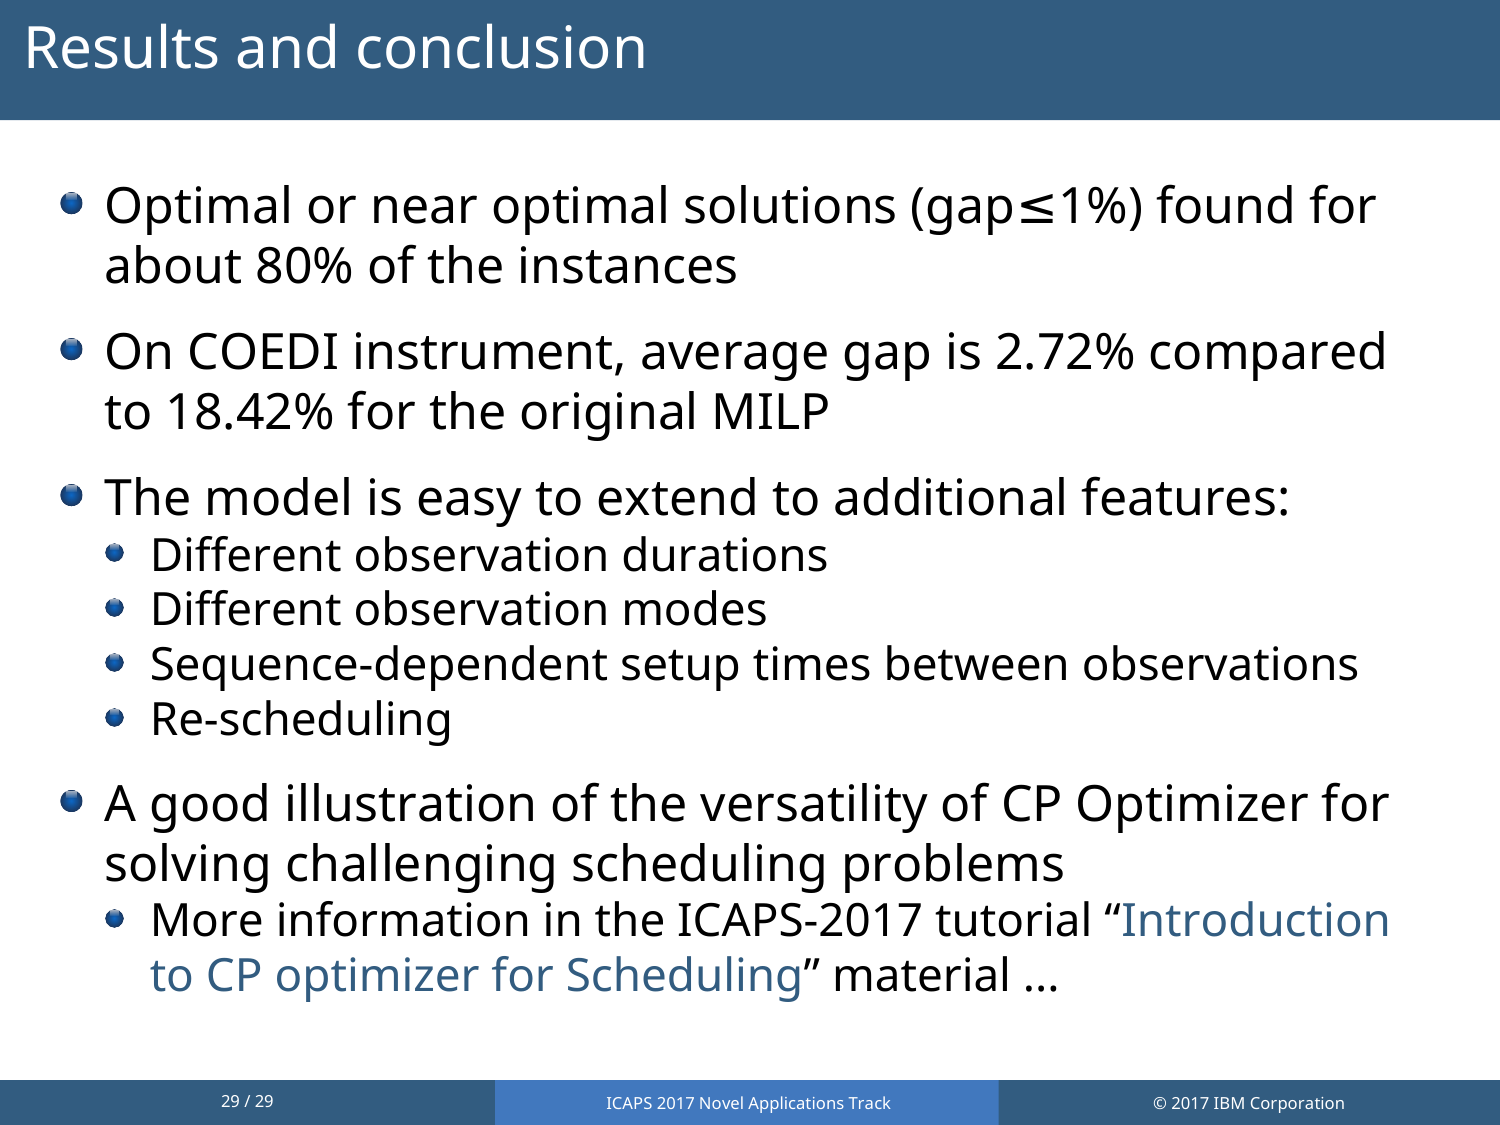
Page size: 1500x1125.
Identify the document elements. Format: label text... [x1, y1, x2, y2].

title Results and conclusion [0, 0, 1500, 121]
list Optimal or near optimal solutions (gap≤1%) found for about 80% of the instances On COEDI instrument, average gap is 2.72% compared to 18.42% for the original MILP The model is easy to extend to additional features: Different observation durations Different observation modes Sequence-dependent setup times between observations Re-scheduling A good illustration of the versatility of CP Optimizer for solving challenging scheduling problems More information in the ICAPS-2017 tutorial “Introduction to CP optimizer for Scheduling” material ... [45, 165, 1441, 1036]
